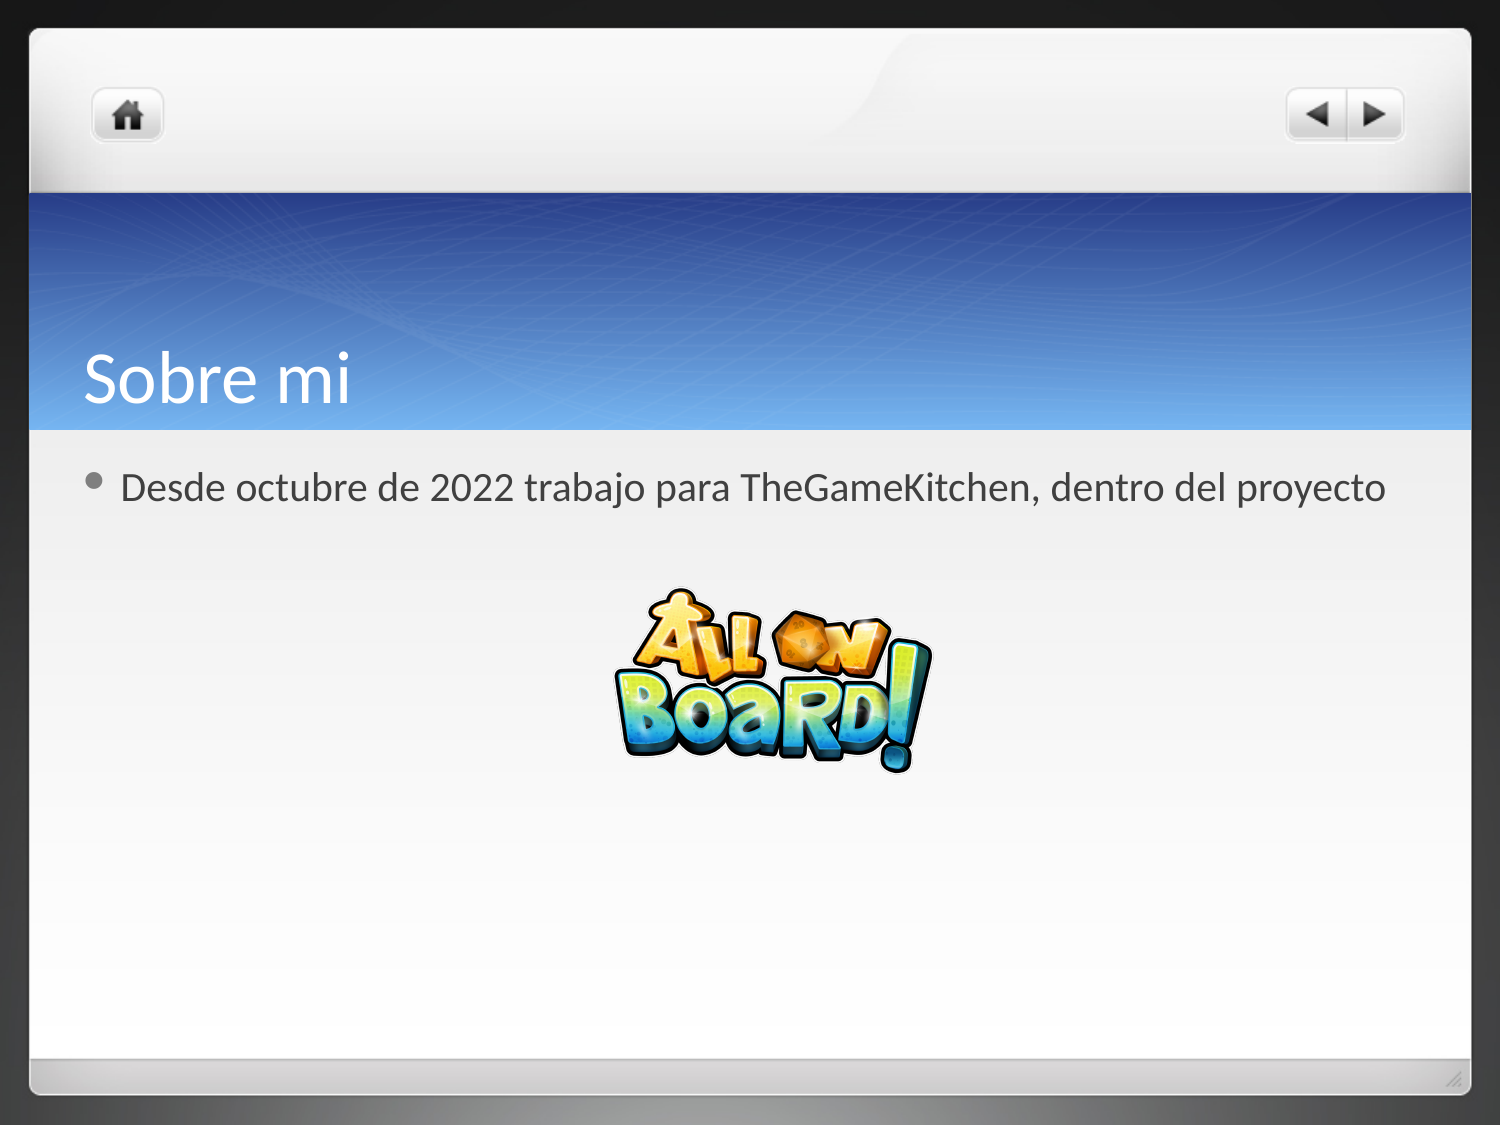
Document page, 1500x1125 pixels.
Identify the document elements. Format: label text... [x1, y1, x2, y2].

list Desde octubre de 2022 trabajo para TheGameKitchen, dentro del proyecto [68, 452, 1447, 1026]
picture [0, 0, 1500, 1125]
title Sobre mi [68, 238, 1432, 427]
